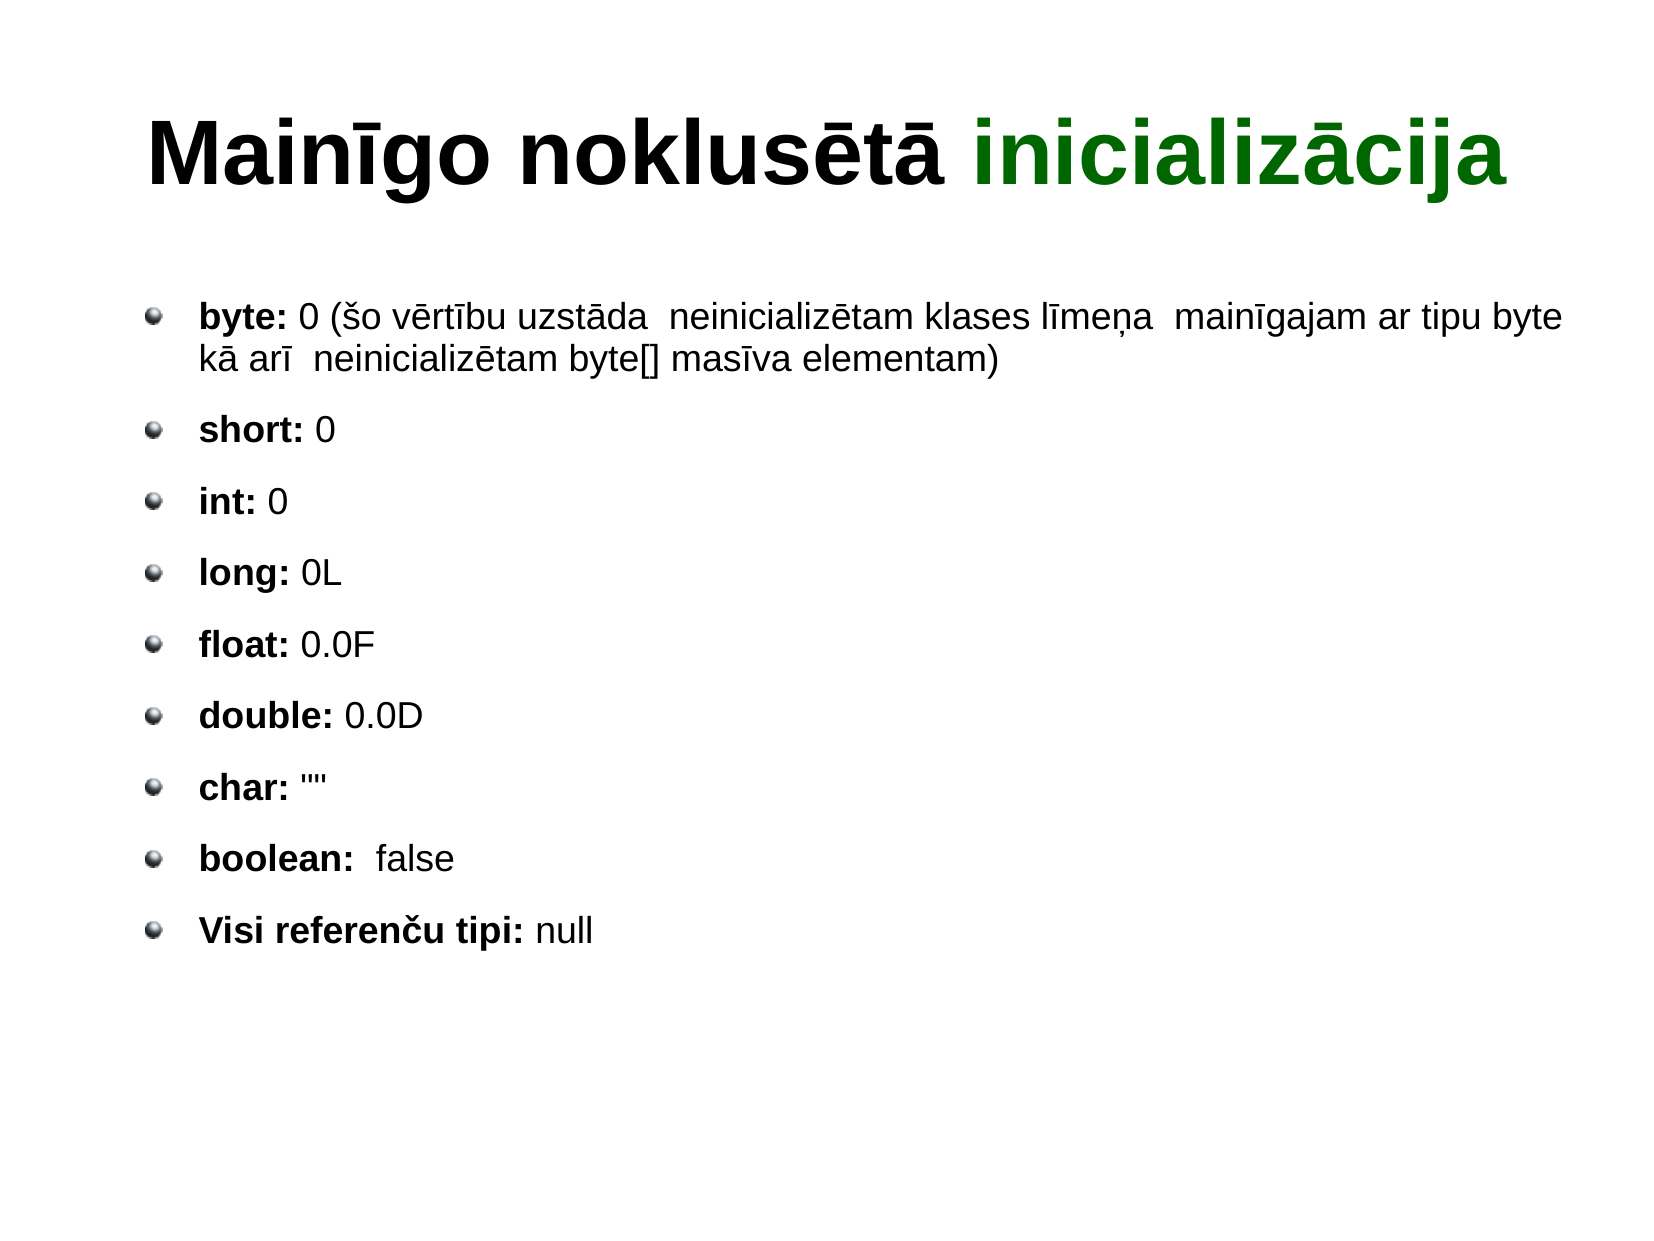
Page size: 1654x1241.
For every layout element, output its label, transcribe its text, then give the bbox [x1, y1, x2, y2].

list byte: 0 (šo vērtību uzstāda neinicializētam klases līmeņa mainīgajam ar tipu byte kā arī neinicializētam byte[] masīva elementam) short: 0 int: 0 long: 0L float: 0.0F double: 0.0D char: "" boolean: false Visi referenču tipi: null [127, 295, 1571, 1015]
title Mainīgo noklusētā inicializācija [82, 49, 1571, 257]
